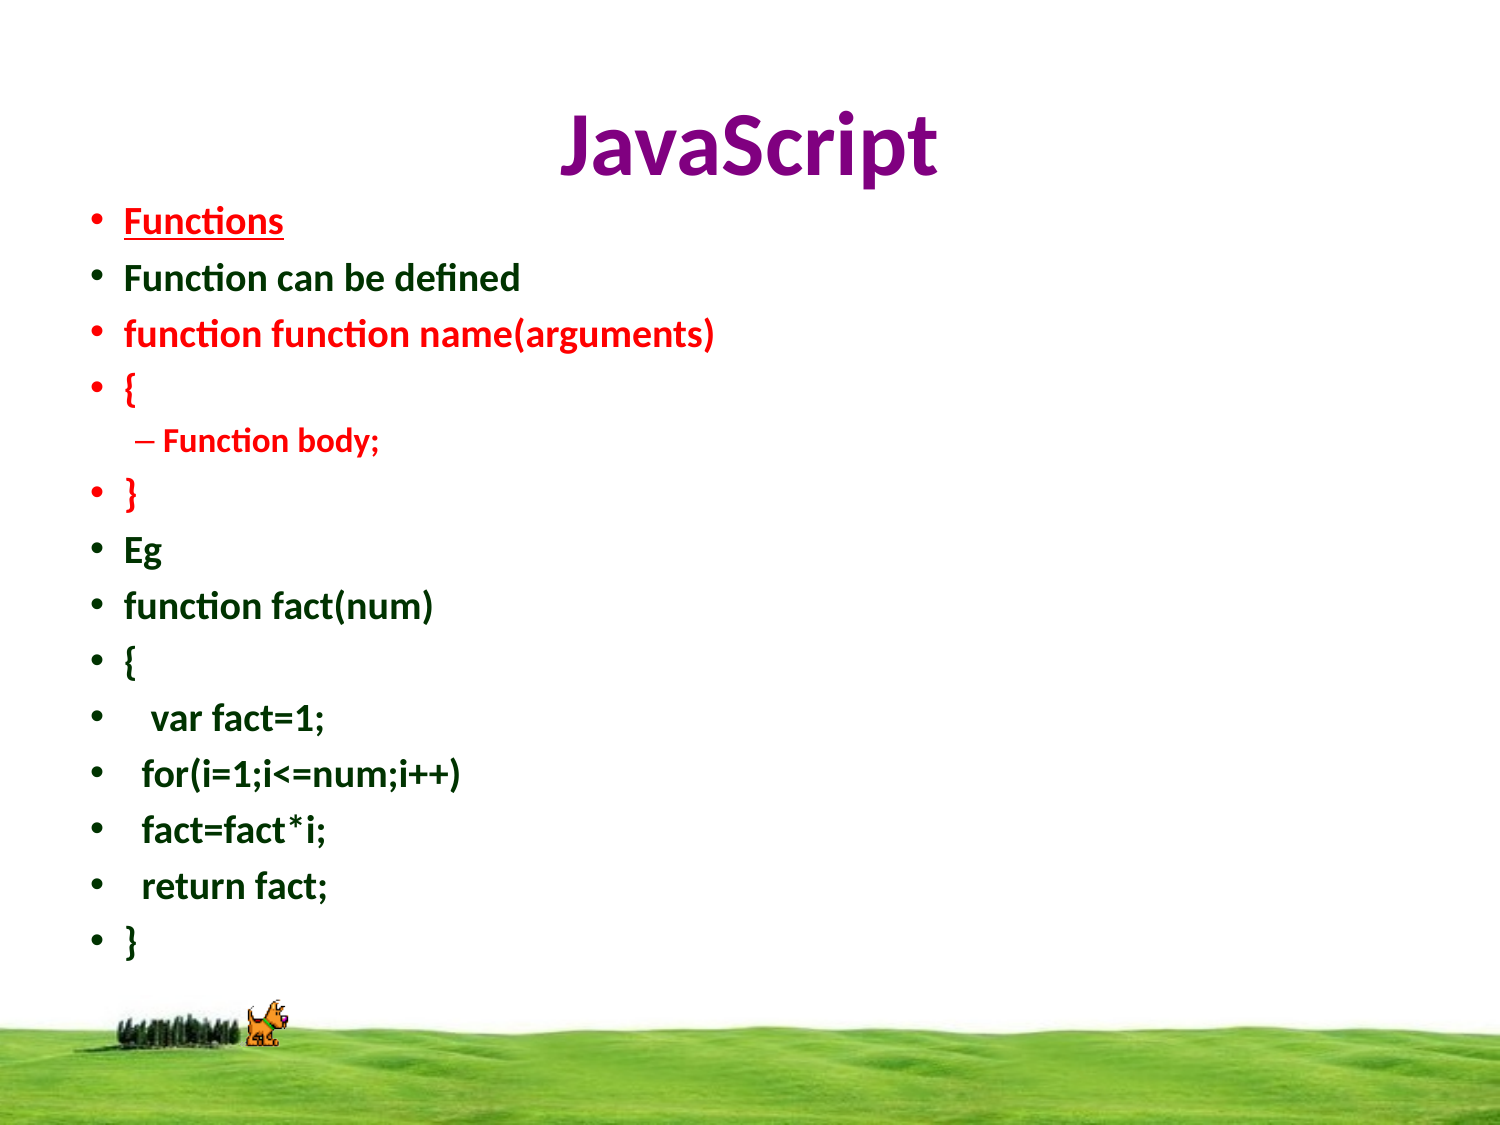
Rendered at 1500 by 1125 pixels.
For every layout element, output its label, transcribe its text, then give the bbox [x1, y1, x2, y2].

picture [0, 995, 1500, 1125]
title JavaScript [75, 45, 1425, 233]
list Functions Function can be defined function function name(arguments) { Function body; } Eg function fact(num) { var fact=1; for(i=1;i<=num;i++) fact=fact*i; return fact; } [75, 187, 1338, 975]
